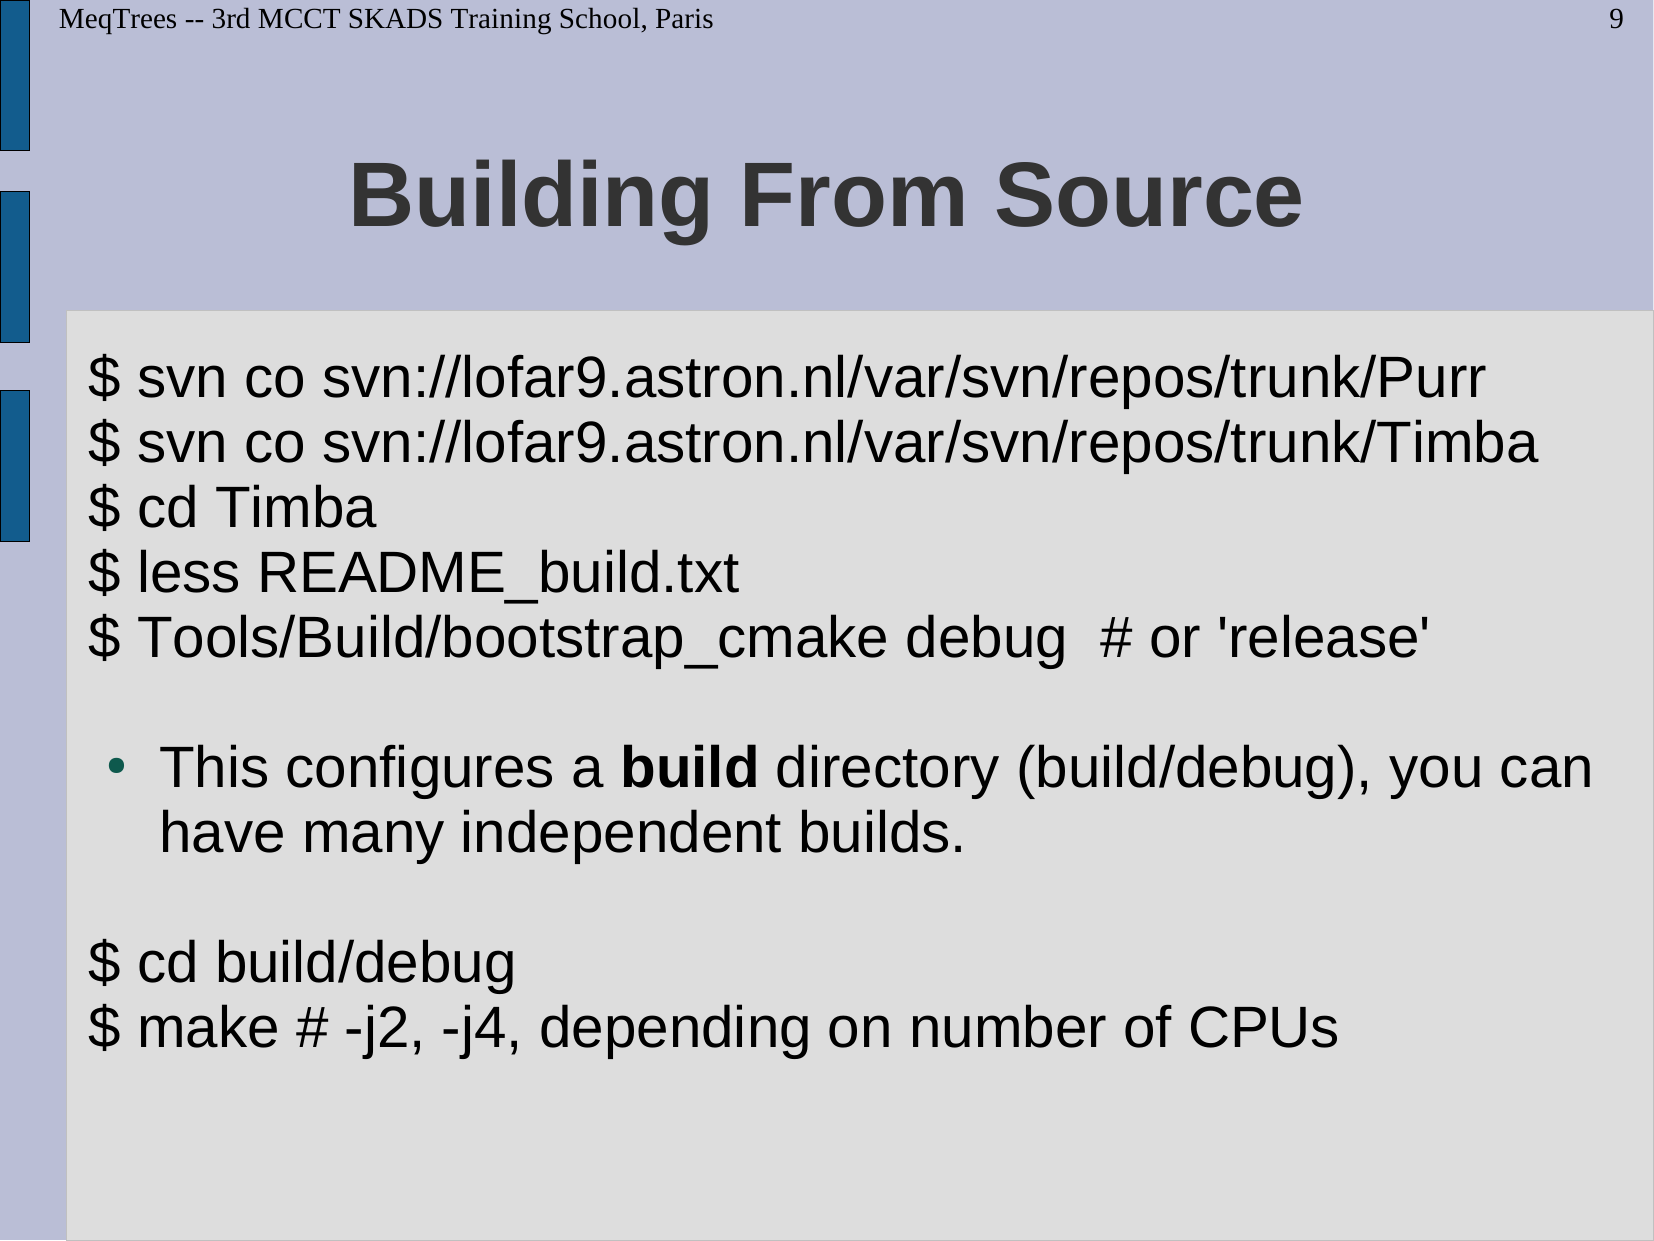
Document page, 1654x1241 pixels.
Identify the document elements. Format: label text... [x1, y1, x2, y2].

list $ svn co svn://lofar9.astron.nl/var/svn/repos/trunk/Purr $ svn co svn://lofar9.astron.nl/var/svn/repos/trunk/Timba $ cd Timba $ less README_build.txt $ Tools/Build/bootstrap_cmake debug # or 'release' This configures a build directory (build/debug), you can have many independent builds. $ cd build/debug $ make # -j2, -j4, depending on number of CPUs [88, 344, 1625, 1149]
title Building From Source [121, 98, 1534, 291]
